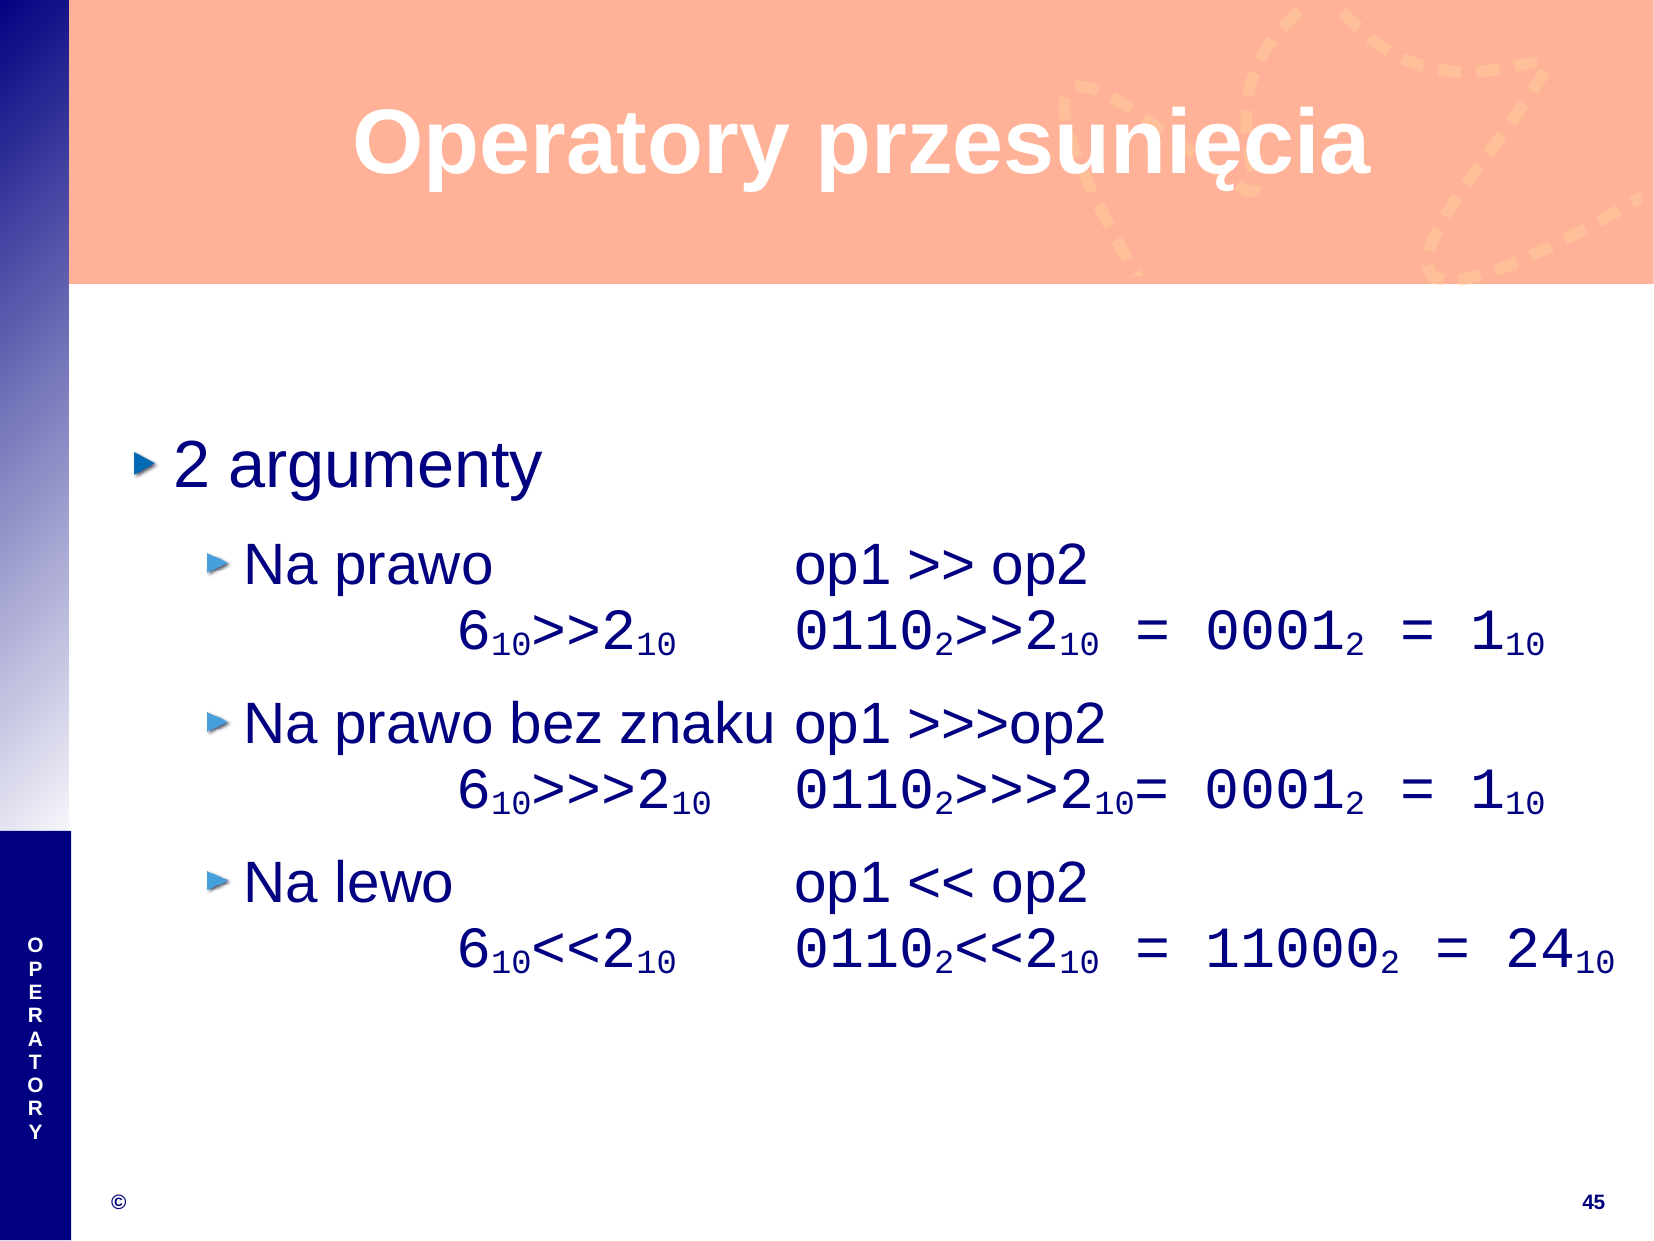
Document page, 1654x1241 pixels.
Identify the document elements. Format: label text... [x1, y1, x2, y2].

text_box O P E R A T O R Y [0, 830, 71, 1241]
title Operatory przesunięcia [70, 37, 1654, 246]
list 2 argumenty Na prawo op1 >> op2 610>>210 01102>>210 = 00012 = 110 Na prawo bez znaku op1 >>>op2 610>>>210 01102>>>210= 00012 = 110 Na lewo op1 << op2 610<<210 01102<<210 = 110002 = 2410 [102, 427, 1623, 1061]
